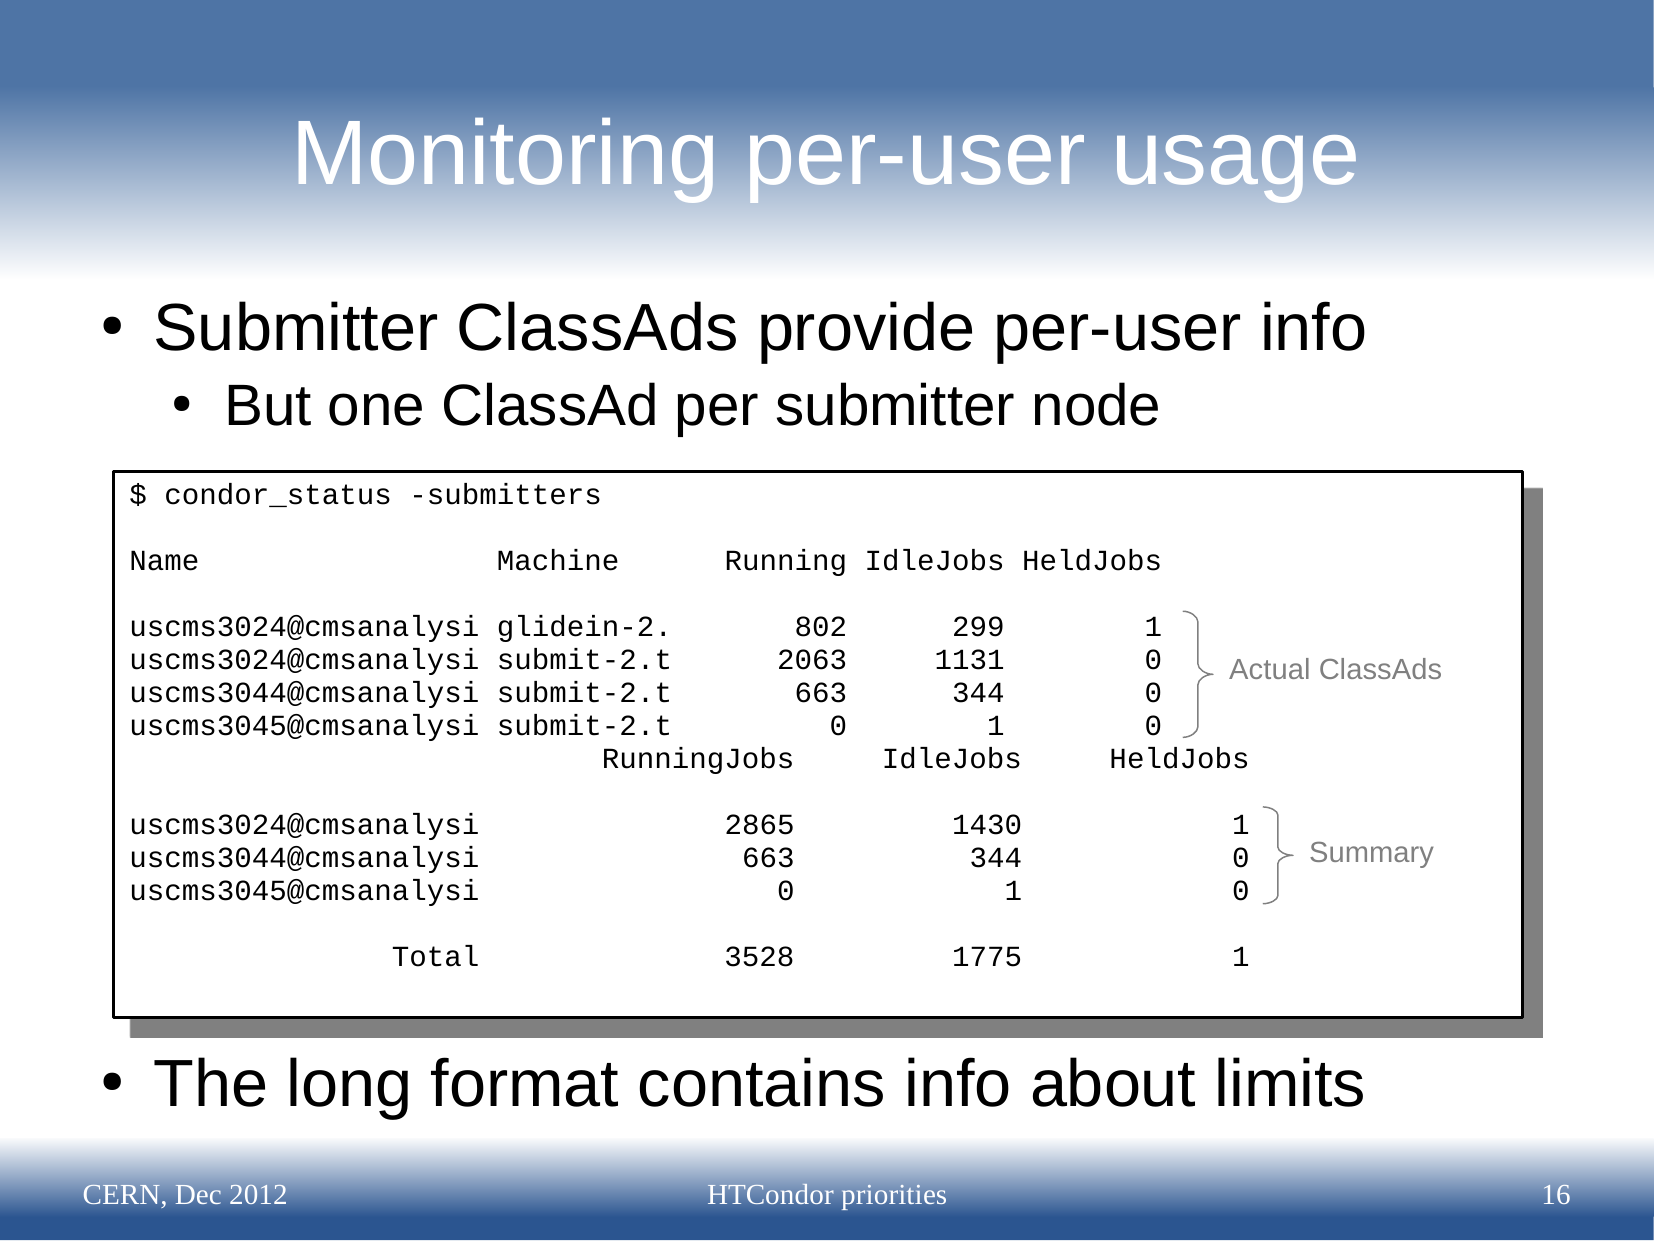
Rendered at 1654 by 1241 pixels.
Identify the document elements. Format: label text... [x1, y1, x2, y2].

title Monitoring per-user usage [82, 49, 1571, 257]
text_box Summary [1294, 828, 1450, 877]
text_box Actual ClassAds [1214, 645, 1458, 694]
list Submitter ClassAds provide per-user info But one ClassAd per submitter node The long format contains info about limits [82, 290, 1571, 1159]
text_box $ condor_status -submitters Name Machine Running IdleJobs HeldJobs uscms3024@cmsanalysi glidein-2. 802 299 1 uscms3024@cmsanalysi submit-2.t 2063 1131 0 uscms3044@cmsanalysi submit-2.t 663 344 0 uscms3045@cmsanalysi submit-2.t 0 1 0 RunningJobs IdleJobs HeldJobs uscms3024@cmsanalysi 2865 1430 1 uscms3044@cmsanalysi 663 344 0 uscms3045@cmsanalysi 0 1 0 Total 3528 1775 1 [113, 471, 1523, 1018]
